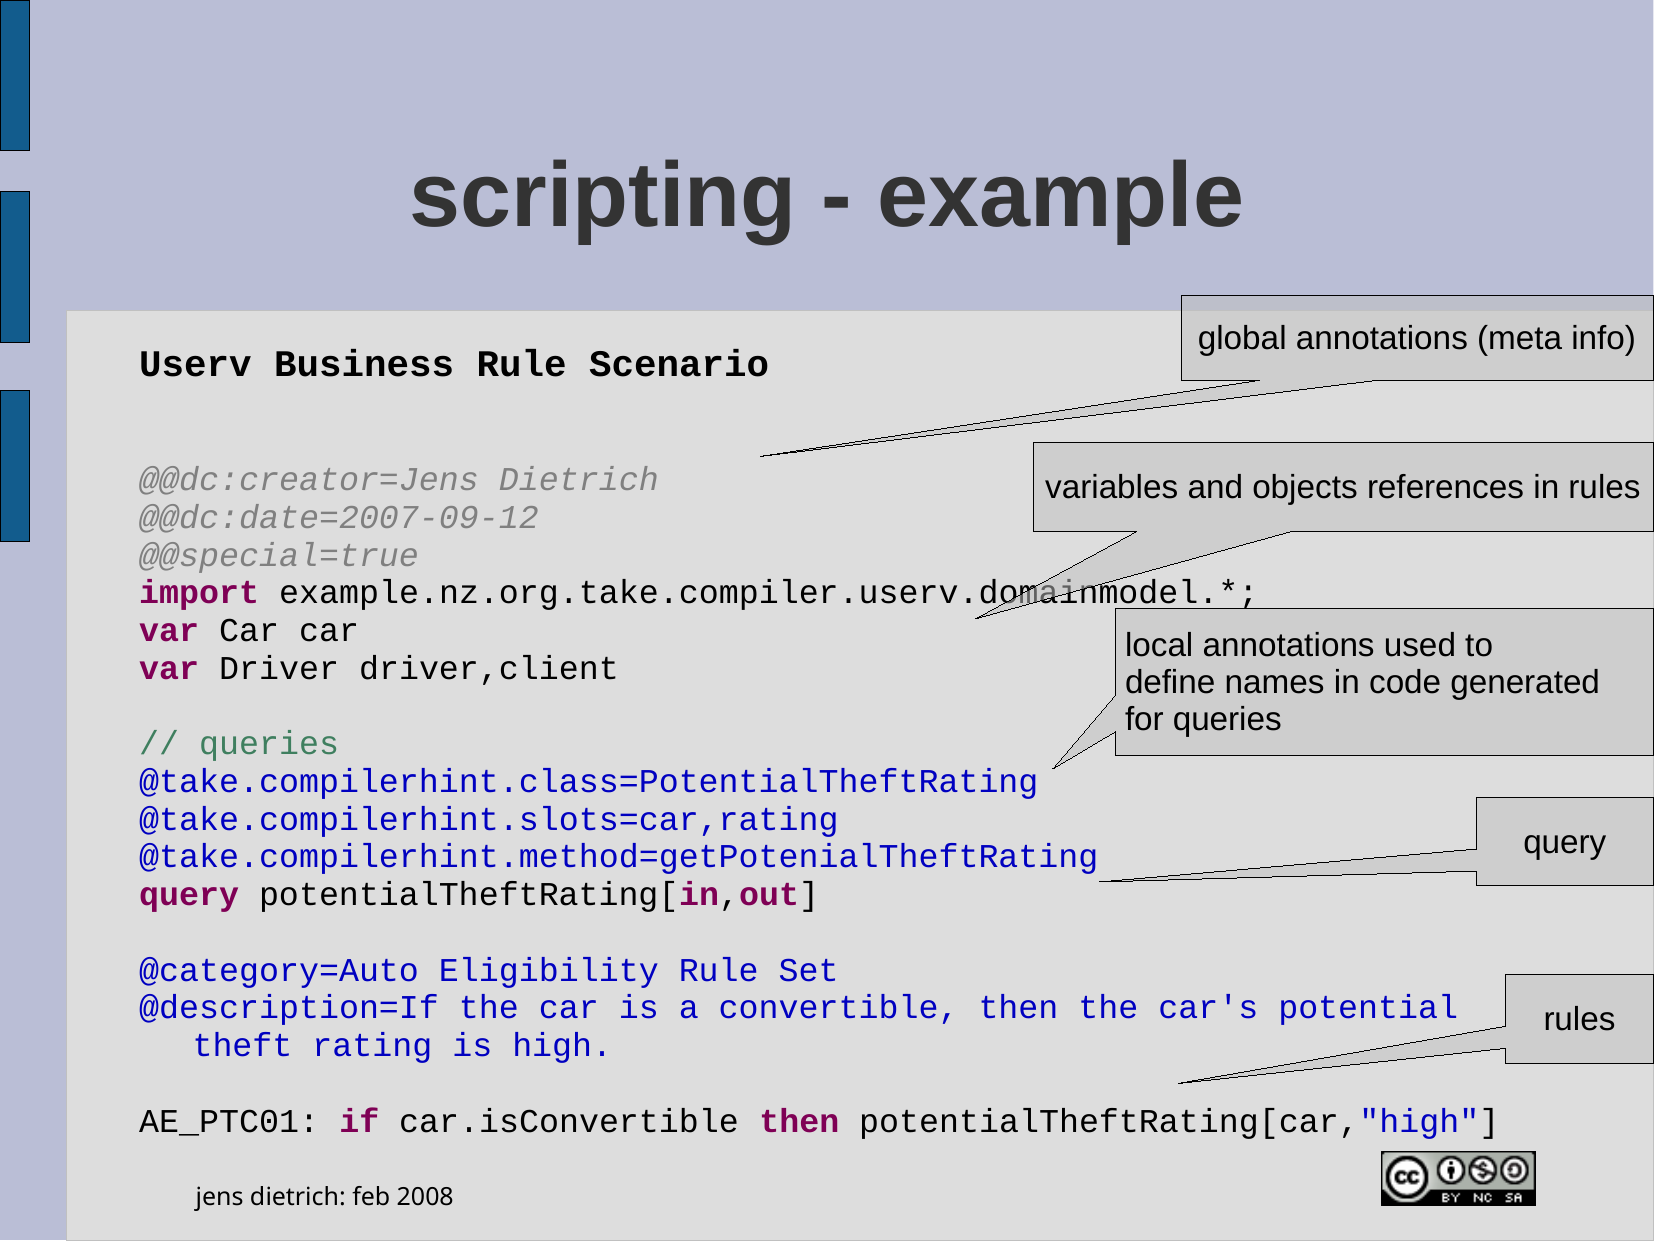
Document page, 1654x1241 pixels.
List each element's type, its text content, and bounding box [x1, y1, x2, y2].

text_box rules [1178, 974, 1654, 1084]
picture [1381, 1151, 1536, 1206]
text_box query [1099, 797, 1654, 886]
list Userv Business Rule Scenario @@dc:creator=Jens Dietrich @@dc:date=2007-09-12 @@special=true import example.nz.org.take.compiler.userv.domainmodel.*; var Car car var Driver driver,client // queries @take.compilerhint.class=PotentialTheftRating @take.compilerhint.slots=car,rating @take.compilerhint.method=getPotenialTheftRating query potentialTheftRating[in,out] @category=Auto Eligibility Rule Set @description=If the car is a convertible, then the car's potential theft rating is high. AE_PTC01: if car.isConvertible then potentialTheftRating[car,"high"] [121, 344, 1534, 1148]
text_box global annotations (meta info) [760, 295, 1654, 457]
text_box local annotations used to define names in code generated for queries [1052, 608, 1654, 769]
title scripting - example [121, 91, 1534, 299]
text_box variables and objects references in rules [975, 442, 1654, 619]
